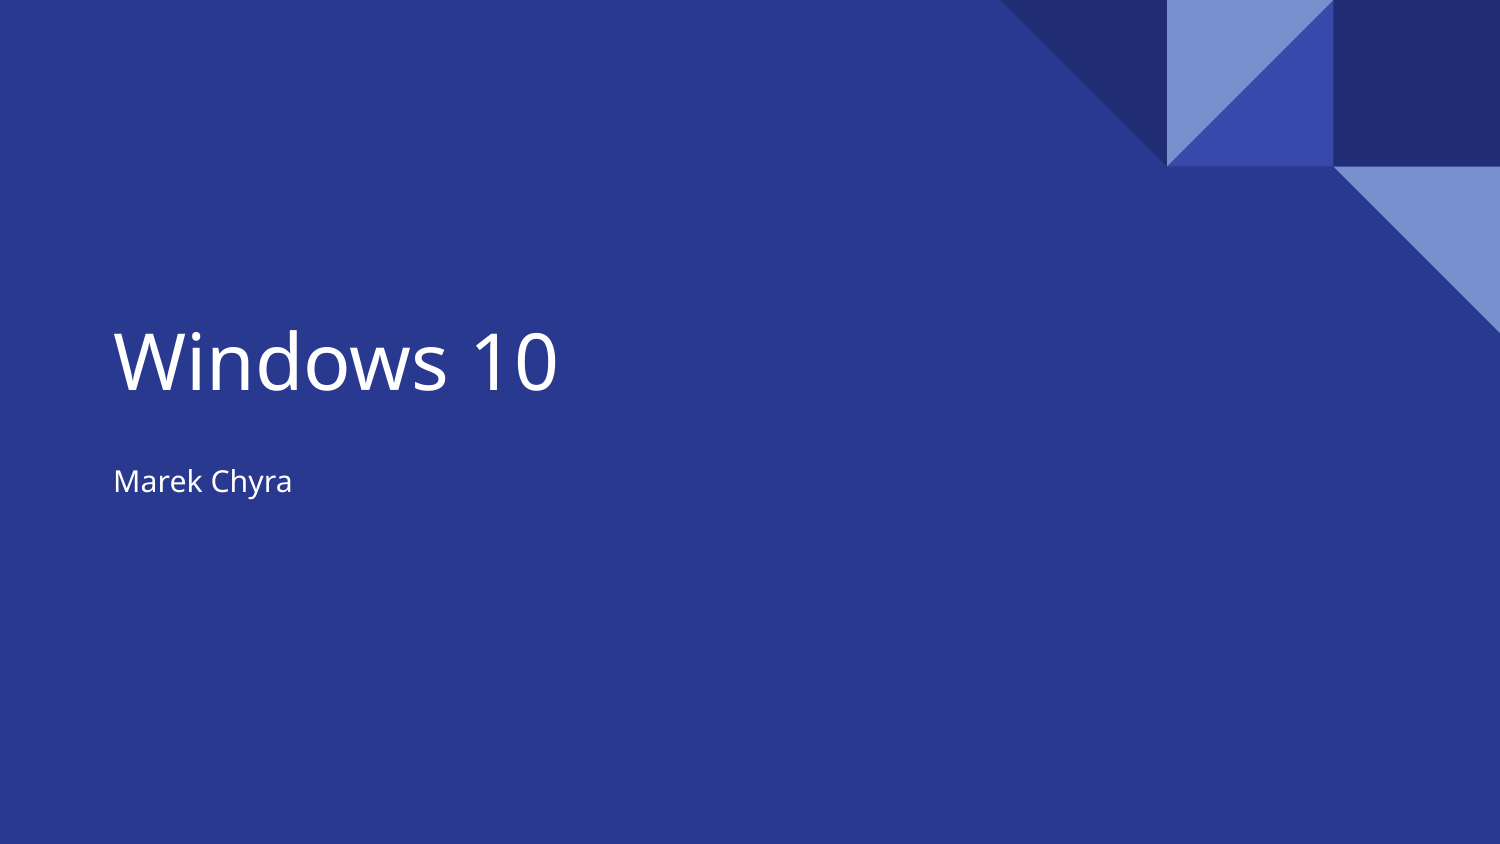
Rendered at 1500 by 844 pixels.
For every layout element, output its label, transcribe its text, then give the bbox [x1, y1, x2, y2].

title Windows 10 [98, 291, 1447, 429]
subtitle Marek Chyra [98, 445, 1447, 517]
